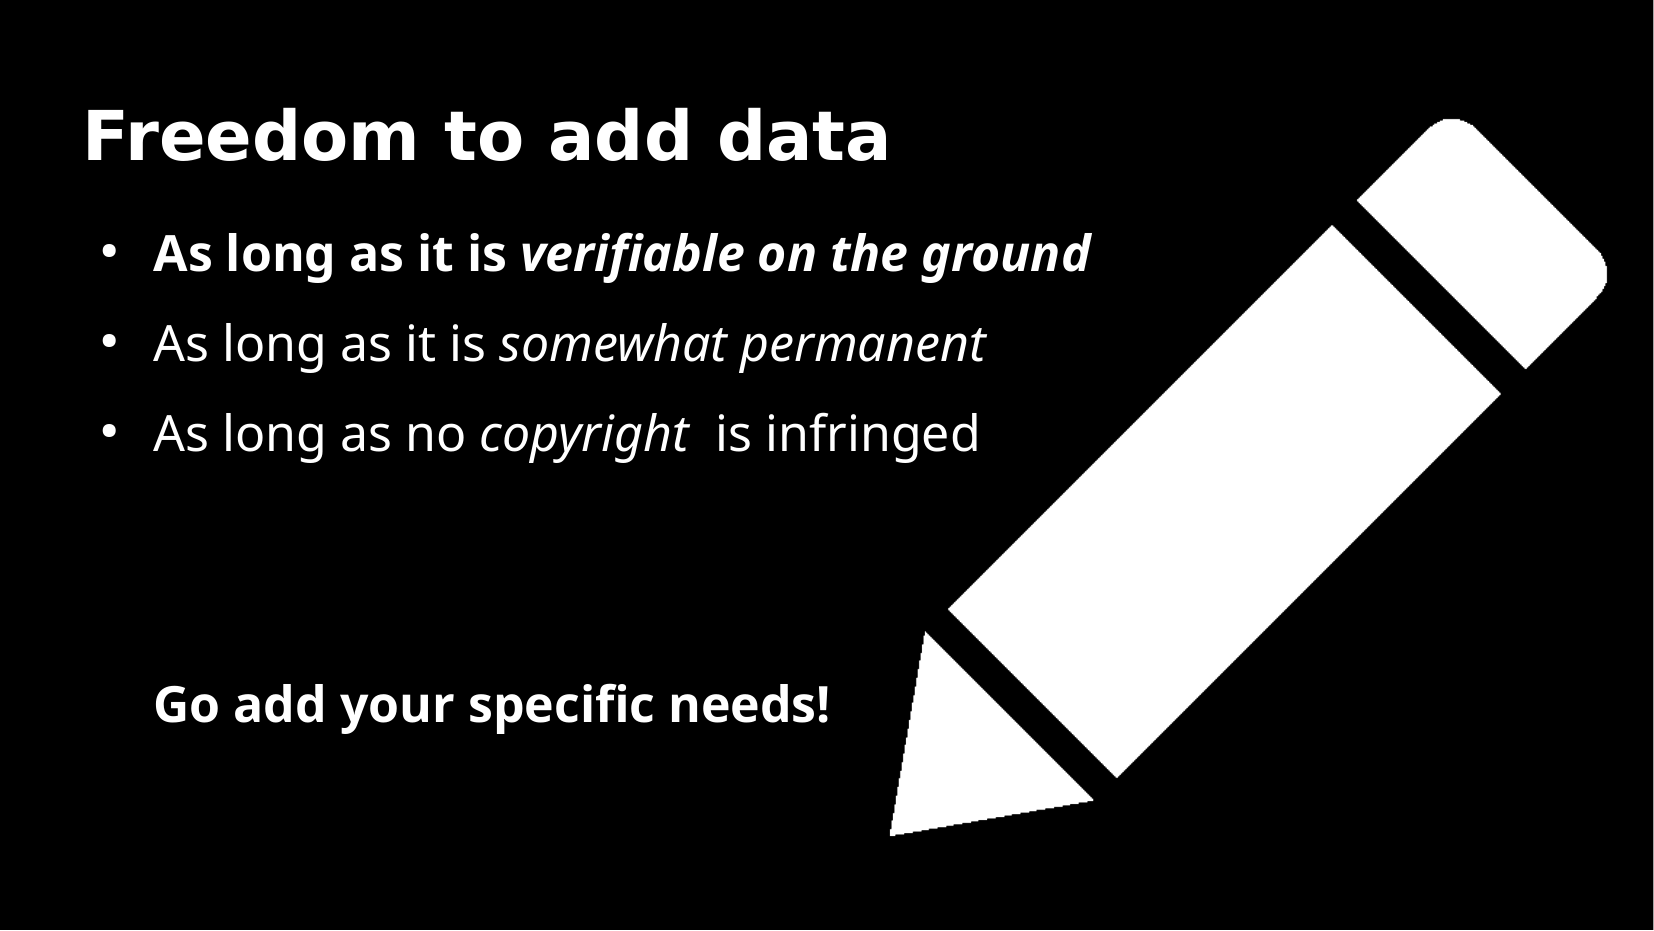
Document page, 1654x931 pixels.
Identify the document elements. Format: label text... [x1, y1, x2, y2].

picture [874, 106, 1619, 851]
list As long as it is verifiable on the ground As long as it is somewhat permanent As long as no copyright is infringed Go add your specific needs! [82, 217, 874, 758]
title Freedom to add data [82, 59, 1571, 215]
